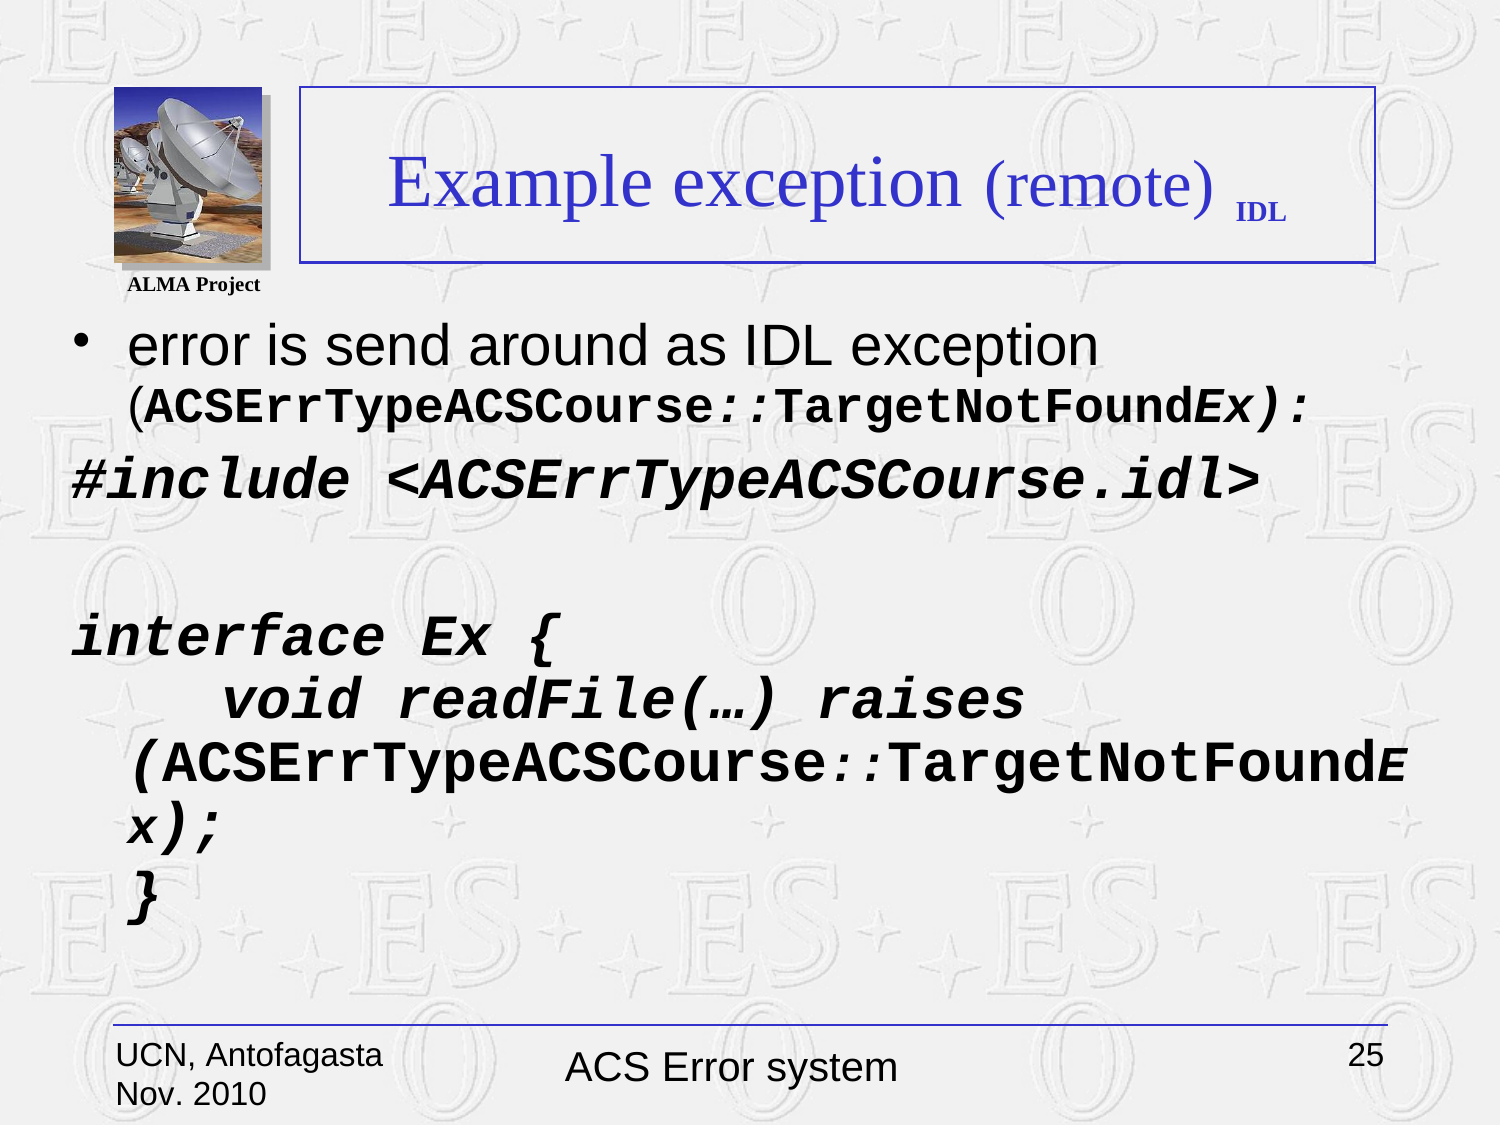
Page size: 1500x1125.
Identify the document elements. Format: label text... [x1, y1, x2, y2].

title Example exception (remote) IDL [299, 87, 1375, 263]
list error is send around as IDL exception (ACSErrTypeACSCourse::TargetNotFoundEx): #include <ACSErrTypeACSCourse.idl> interface Ex { void readFile(…) raises (ACSErrTypeACSCourse::TargetNotFoundEx); } [56, 299, 1444, 988]
picture [0, 0, 1500, 1125]
